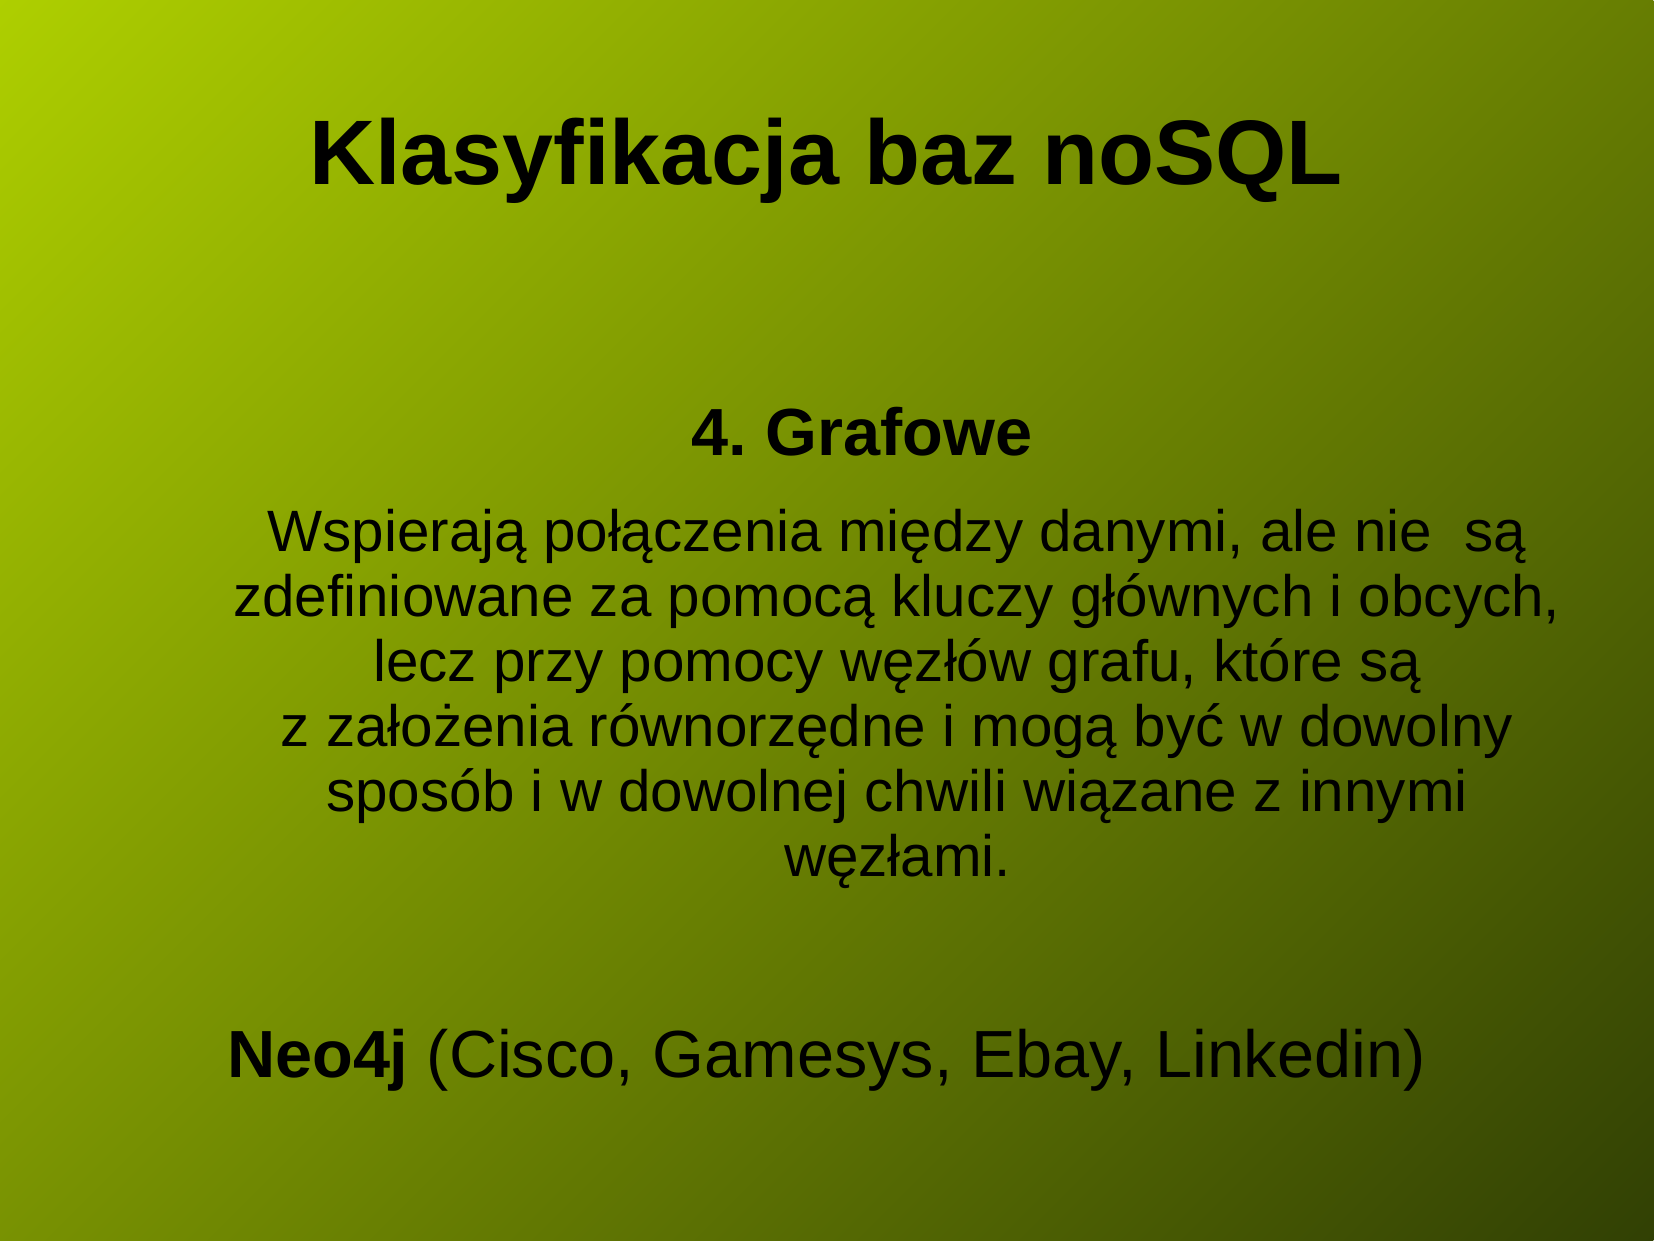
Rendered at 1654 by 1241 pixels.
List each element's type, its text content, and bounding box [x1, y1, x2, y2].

title Klasyfikacja baz noSQL [82, 49, 1571, 257]
list 4. Grafowe Wspierają połączenia między danymi, ale nie są zdefiniowane za pomocą kluczy głównych i obcych, lecz przy pomocy węzłów grafu, które są z założenia równorzędne i mogą być w dowolny sposób i w dowolnej chwili wiązane z innymi węzłami. Neo4j (Cisco, Gamesys, Ebay, Linkedin) [82, 290, 1571, 1158]
